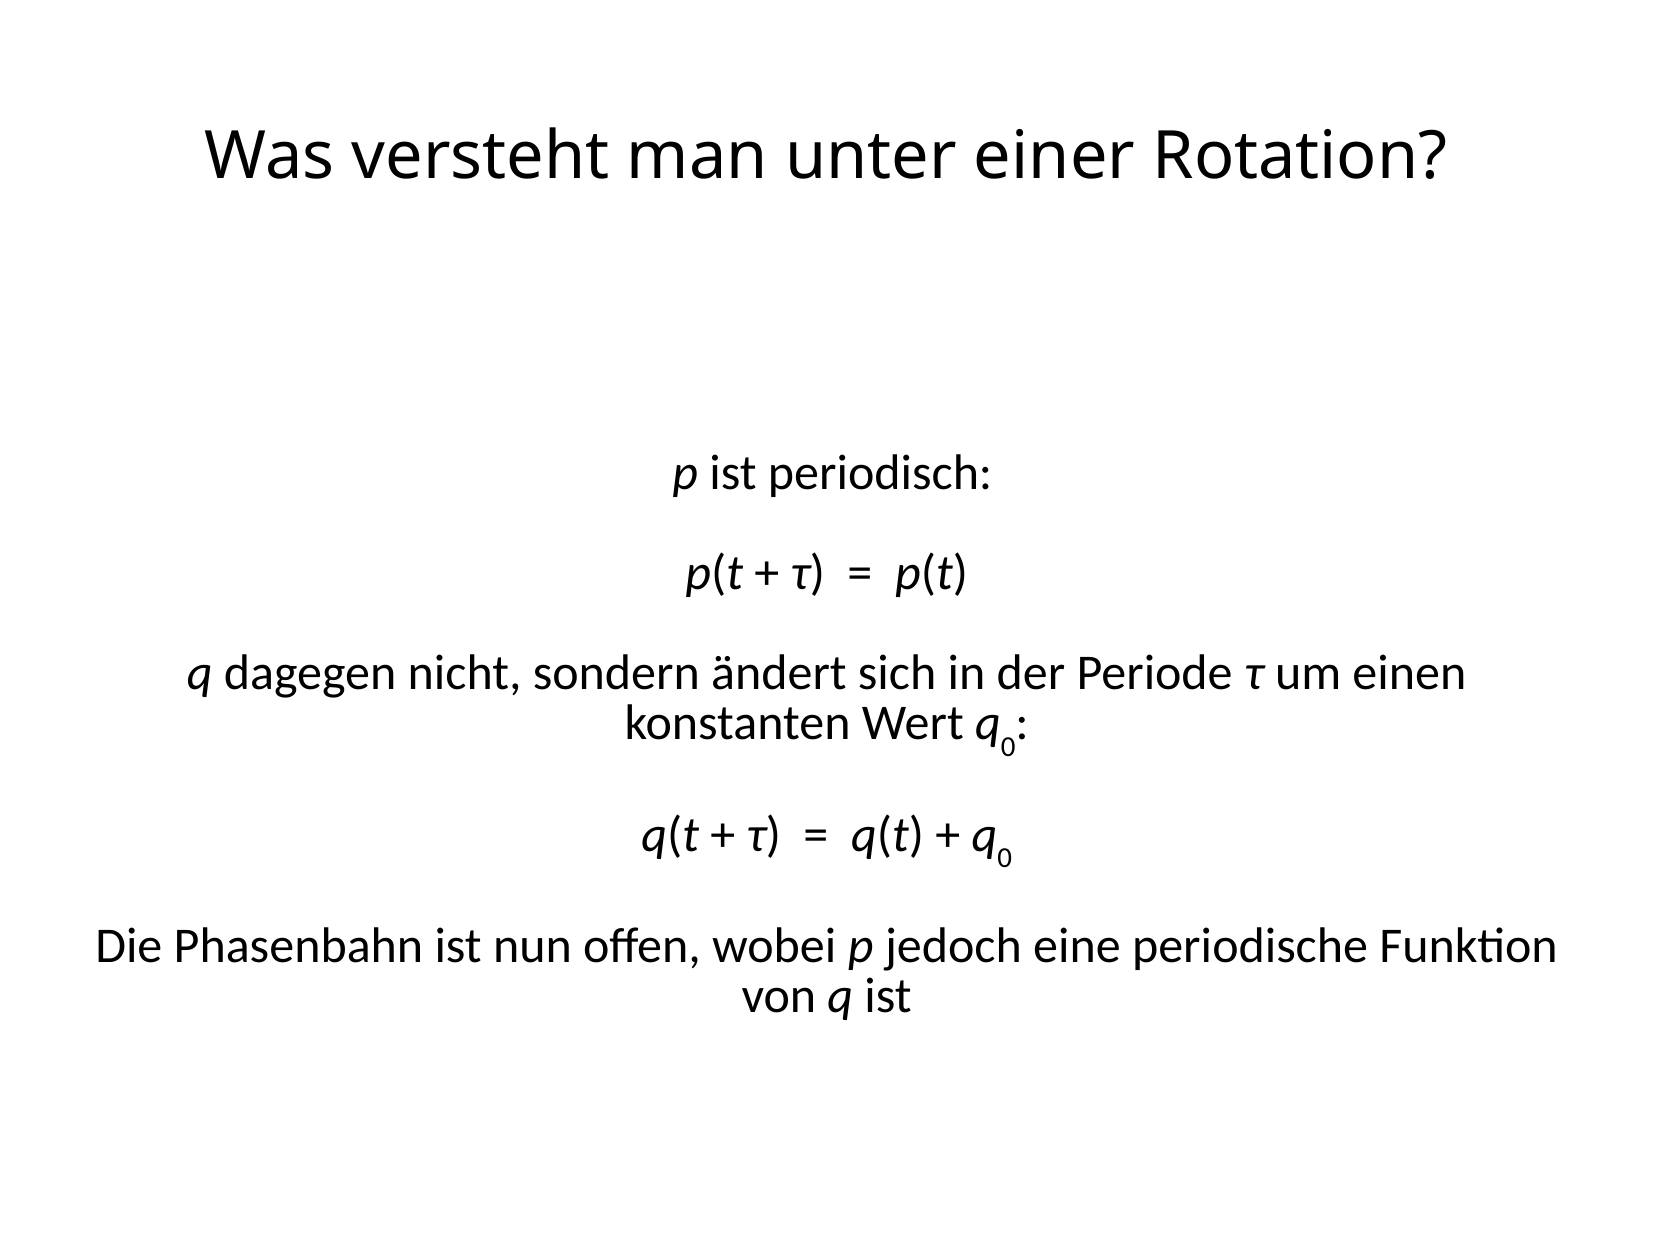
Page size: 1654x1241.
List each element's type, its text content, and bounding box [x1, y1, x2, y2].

title Was versteht man unter einer Rotation? [82, 49, 1571, 257]
subtitle p ist periodisch: p(t + τ) = p(t) q dagegen nicht, sondern ändert sich in der Periode τ um einen konstanten Wert q0: q(t + τ) = q(t) + q0 Die Phasenbahn ist nun offen, wobei p jedoch eine periodische Funktion von q ist [82, 378, 1571, 1099]
